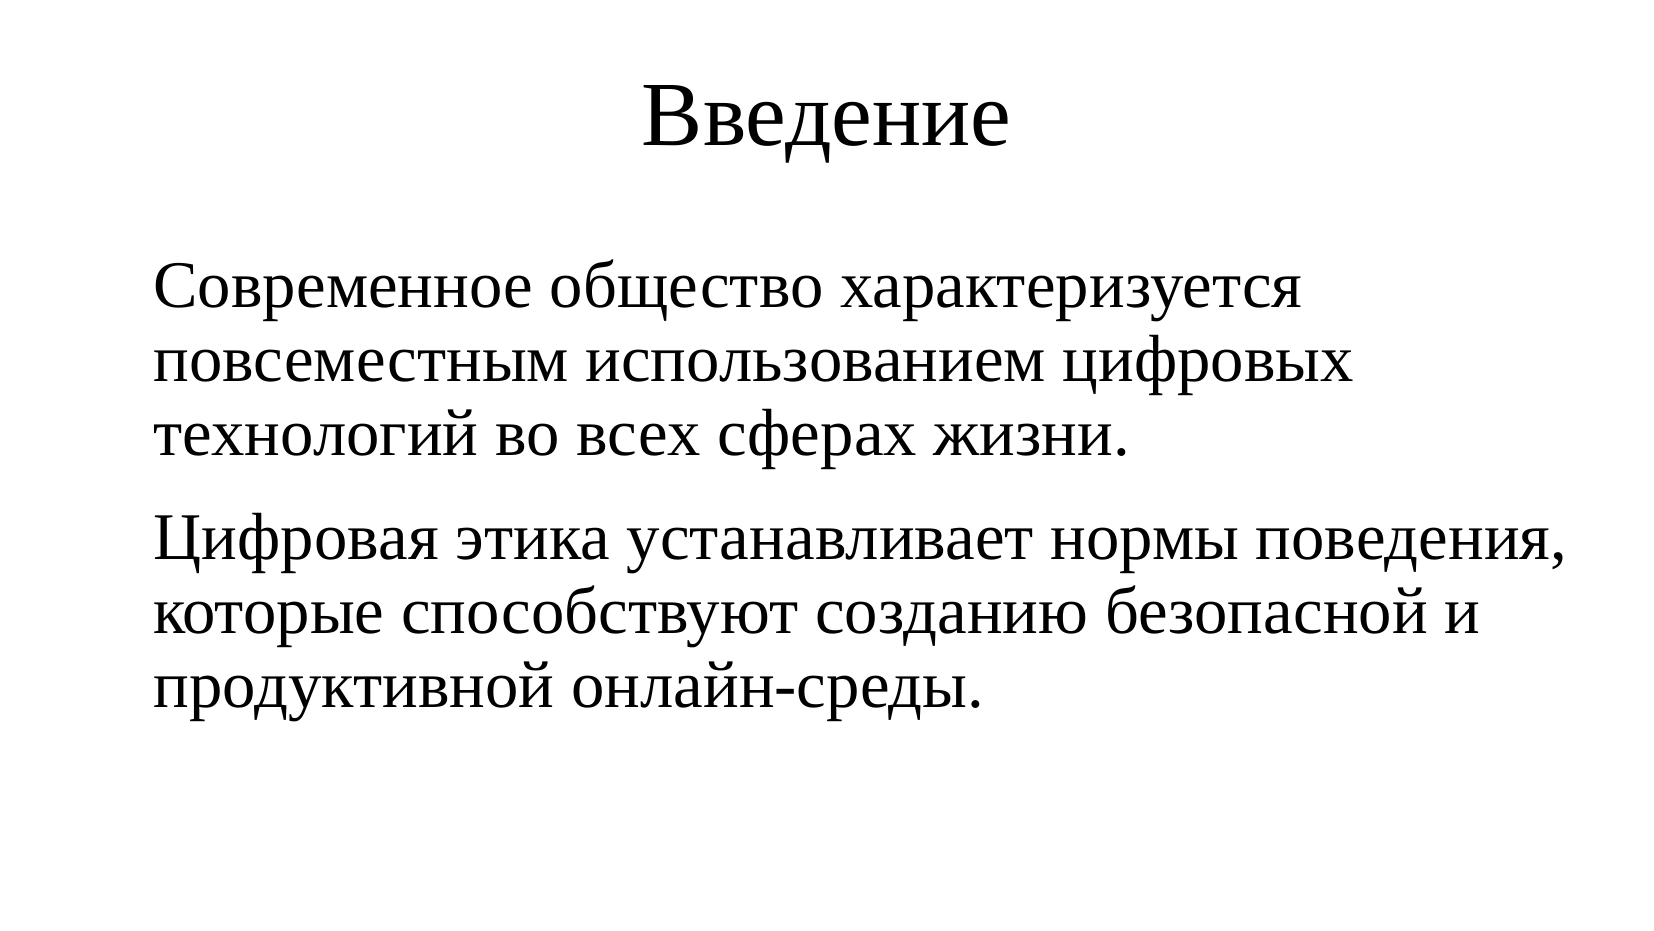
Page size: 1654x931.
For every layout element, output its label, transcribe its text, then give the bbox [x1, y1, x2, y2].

title Введение [82, 37, 1571, 193]
list Современное общество характеризуется повсеместным использованием цифровых технологий во всех сферах жизни. Цифровая этика устанавливает нормы поведения, которые способствуют созданию безопасной и продуктивной онлайн-среды. [82, 248, 1571, 788]
